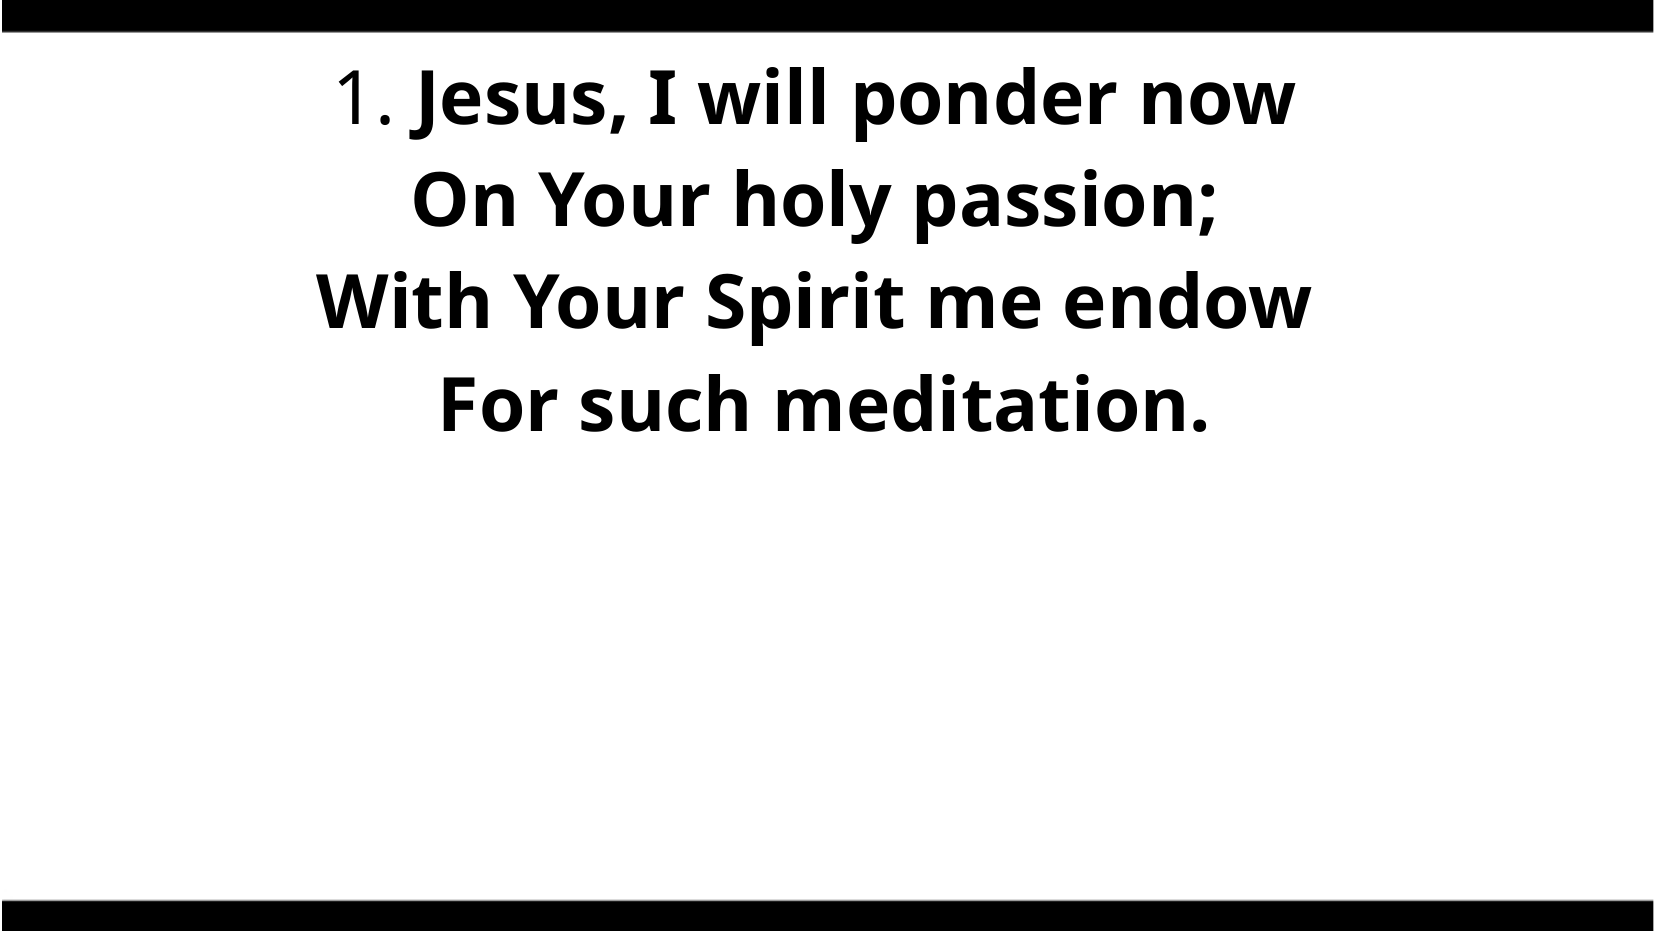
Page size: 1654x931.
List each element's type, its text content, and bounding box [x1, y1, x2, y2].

picture [2, 0, 1654, 931]
text_box 1. Jesus, I will ponder now On Your holy passion; With Your Spirit me endow For such meditation. [75, 36, 1576, 451]
